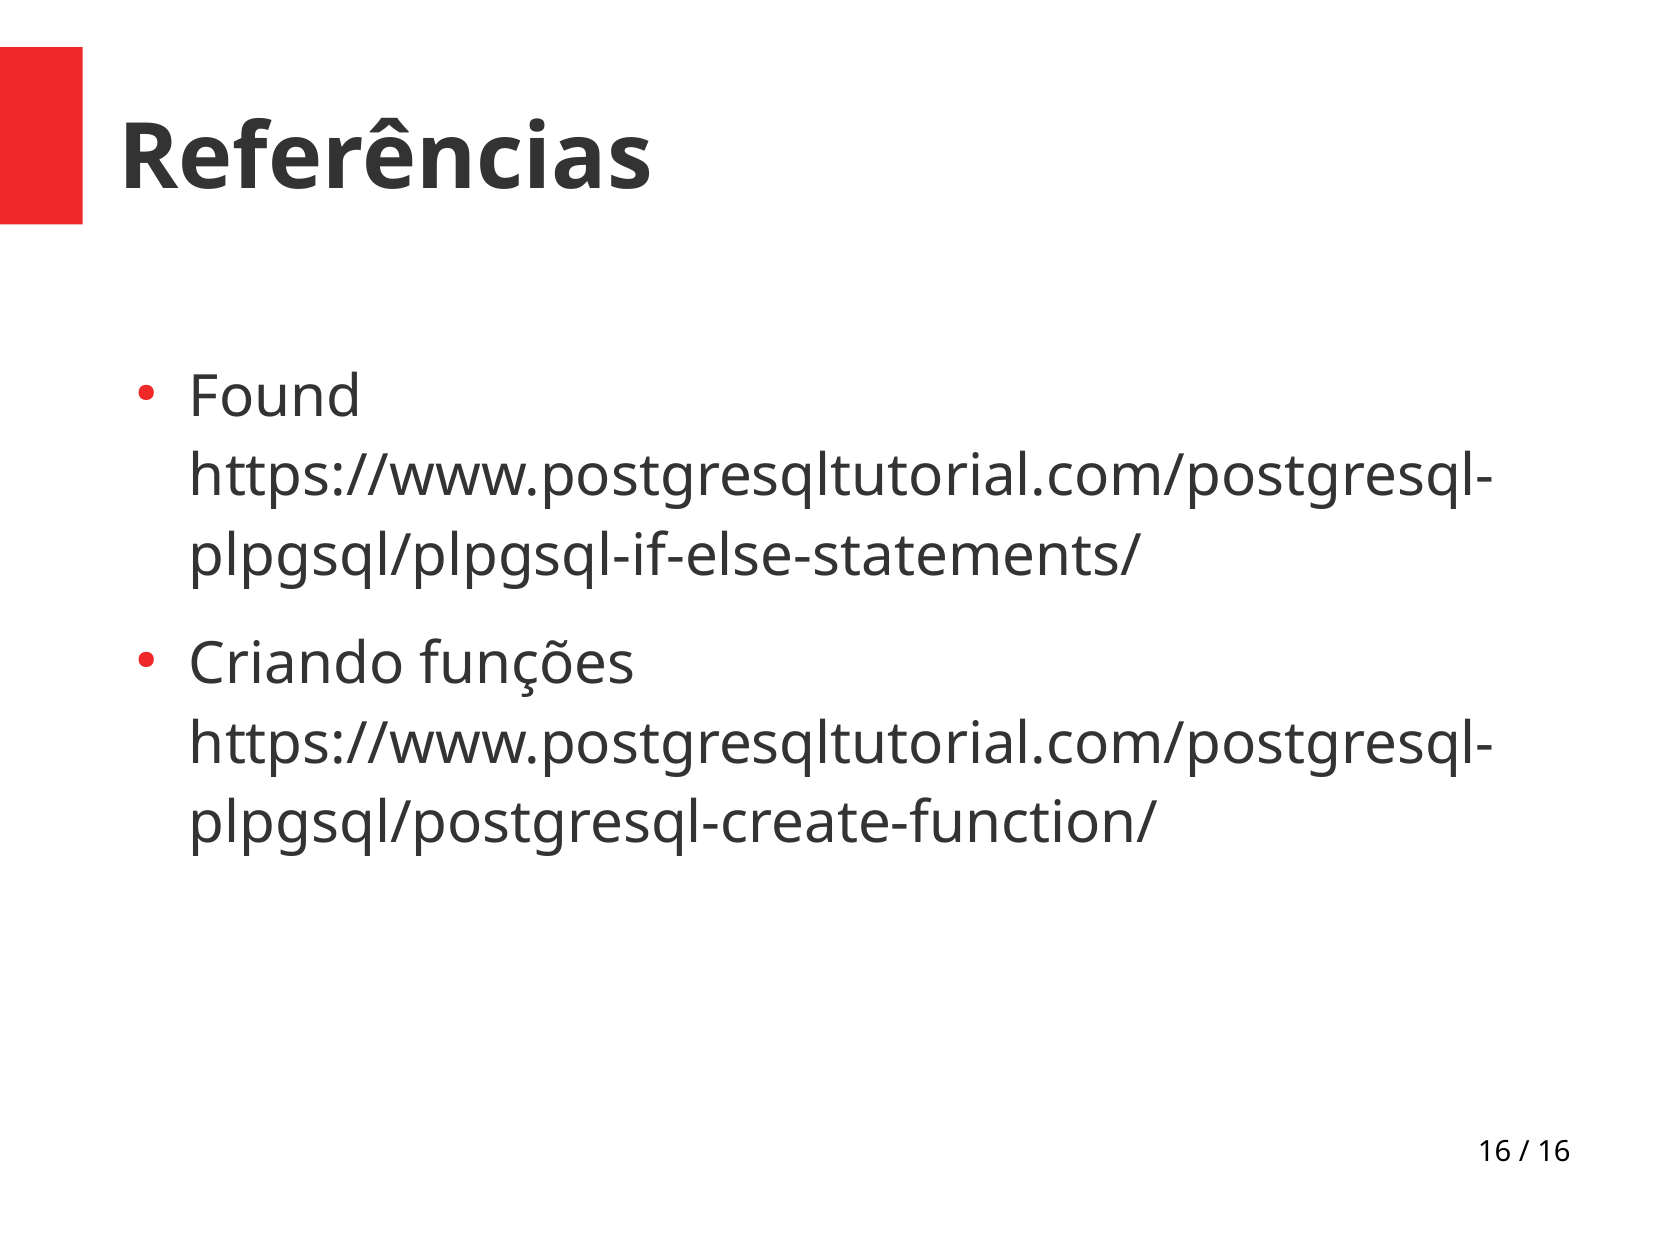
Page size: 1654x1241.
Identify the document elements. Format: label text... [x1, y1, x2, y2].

list Found https://www.postgresqltutorial.com/postgresql-plpgsql/plpgsql-if-else-statements/ Criando funções https://www.postgresqltutorial.com/postgresql-plpgsql/postgresql-create-function/ [118, 354, 1536, 1074]
title Referências [118, 49, 1571, 257]
